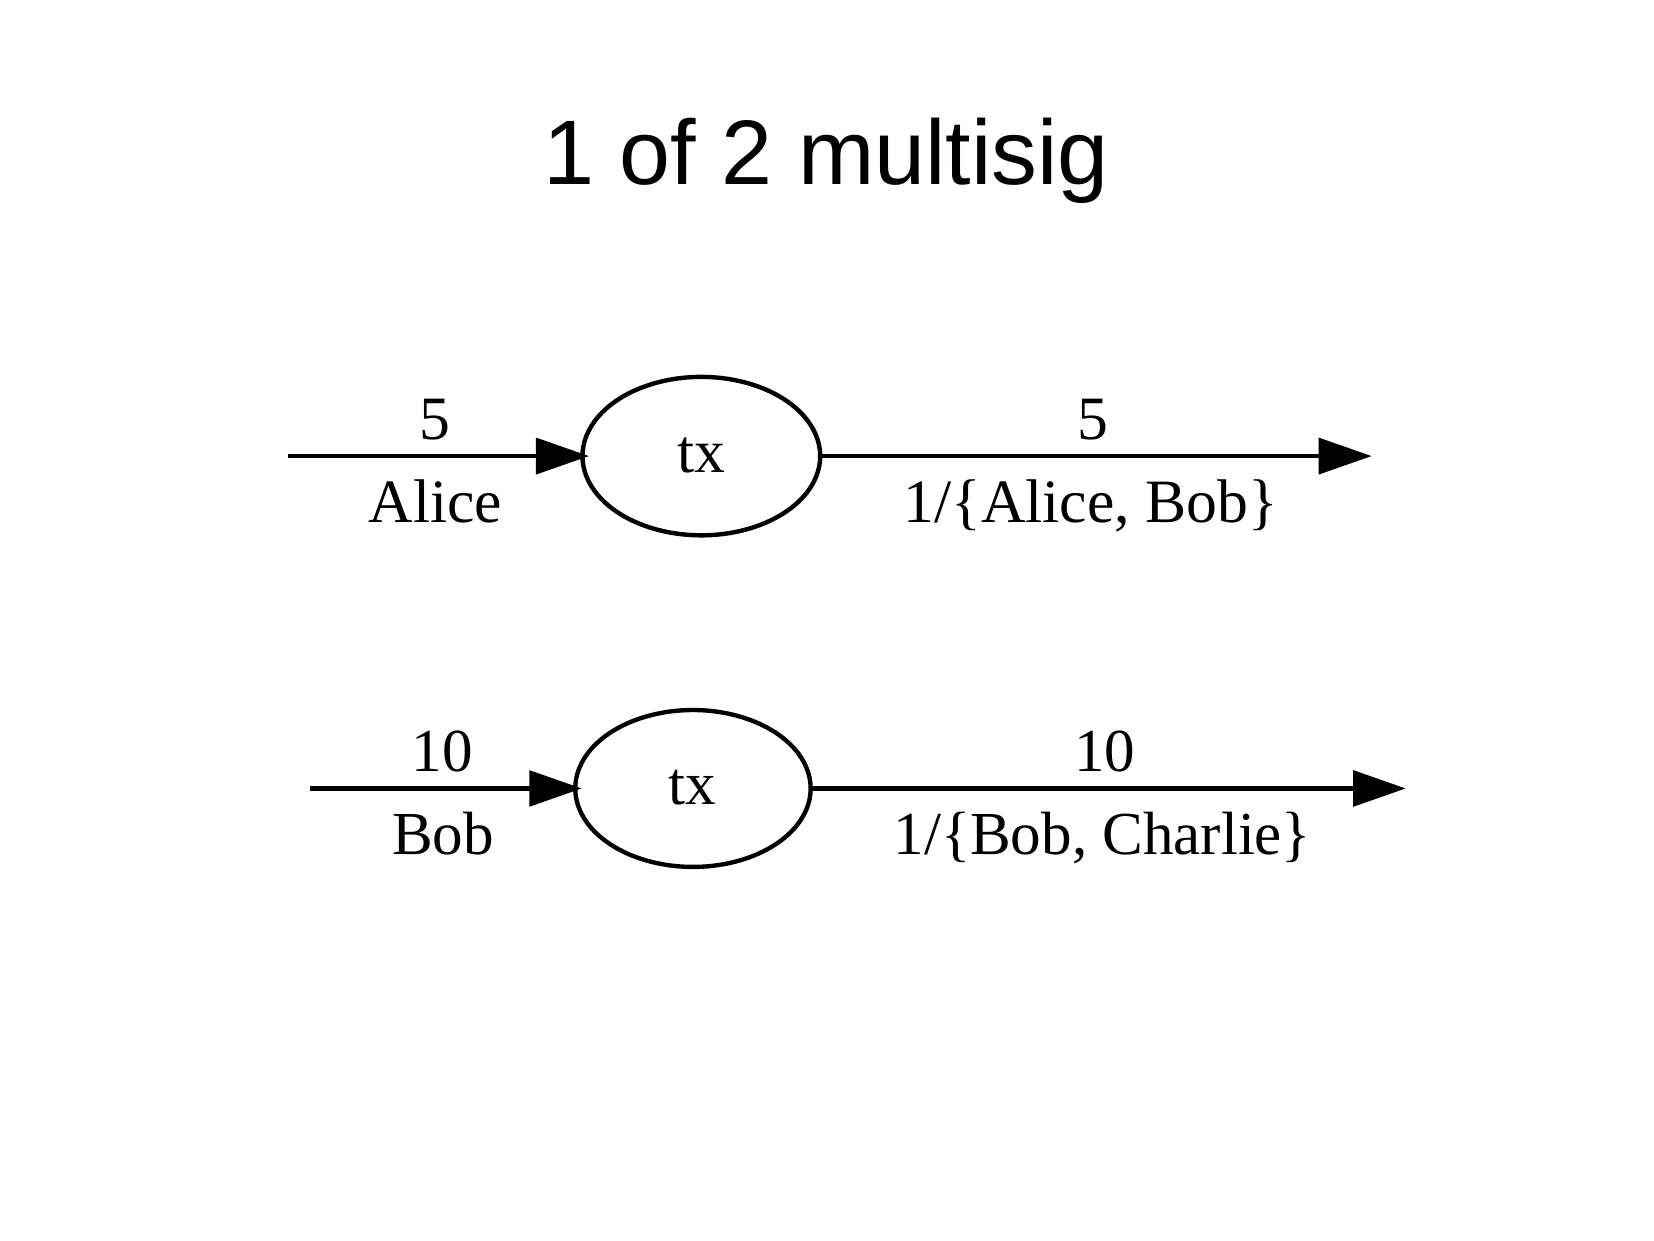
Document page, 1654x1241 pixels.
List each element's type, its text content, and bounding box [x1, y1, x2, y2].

picture [54, 690, 1654, 920]
title 1 of 2 multisig [82, 49, 1571, 257]
picture [30, 357, 1624, 586]
